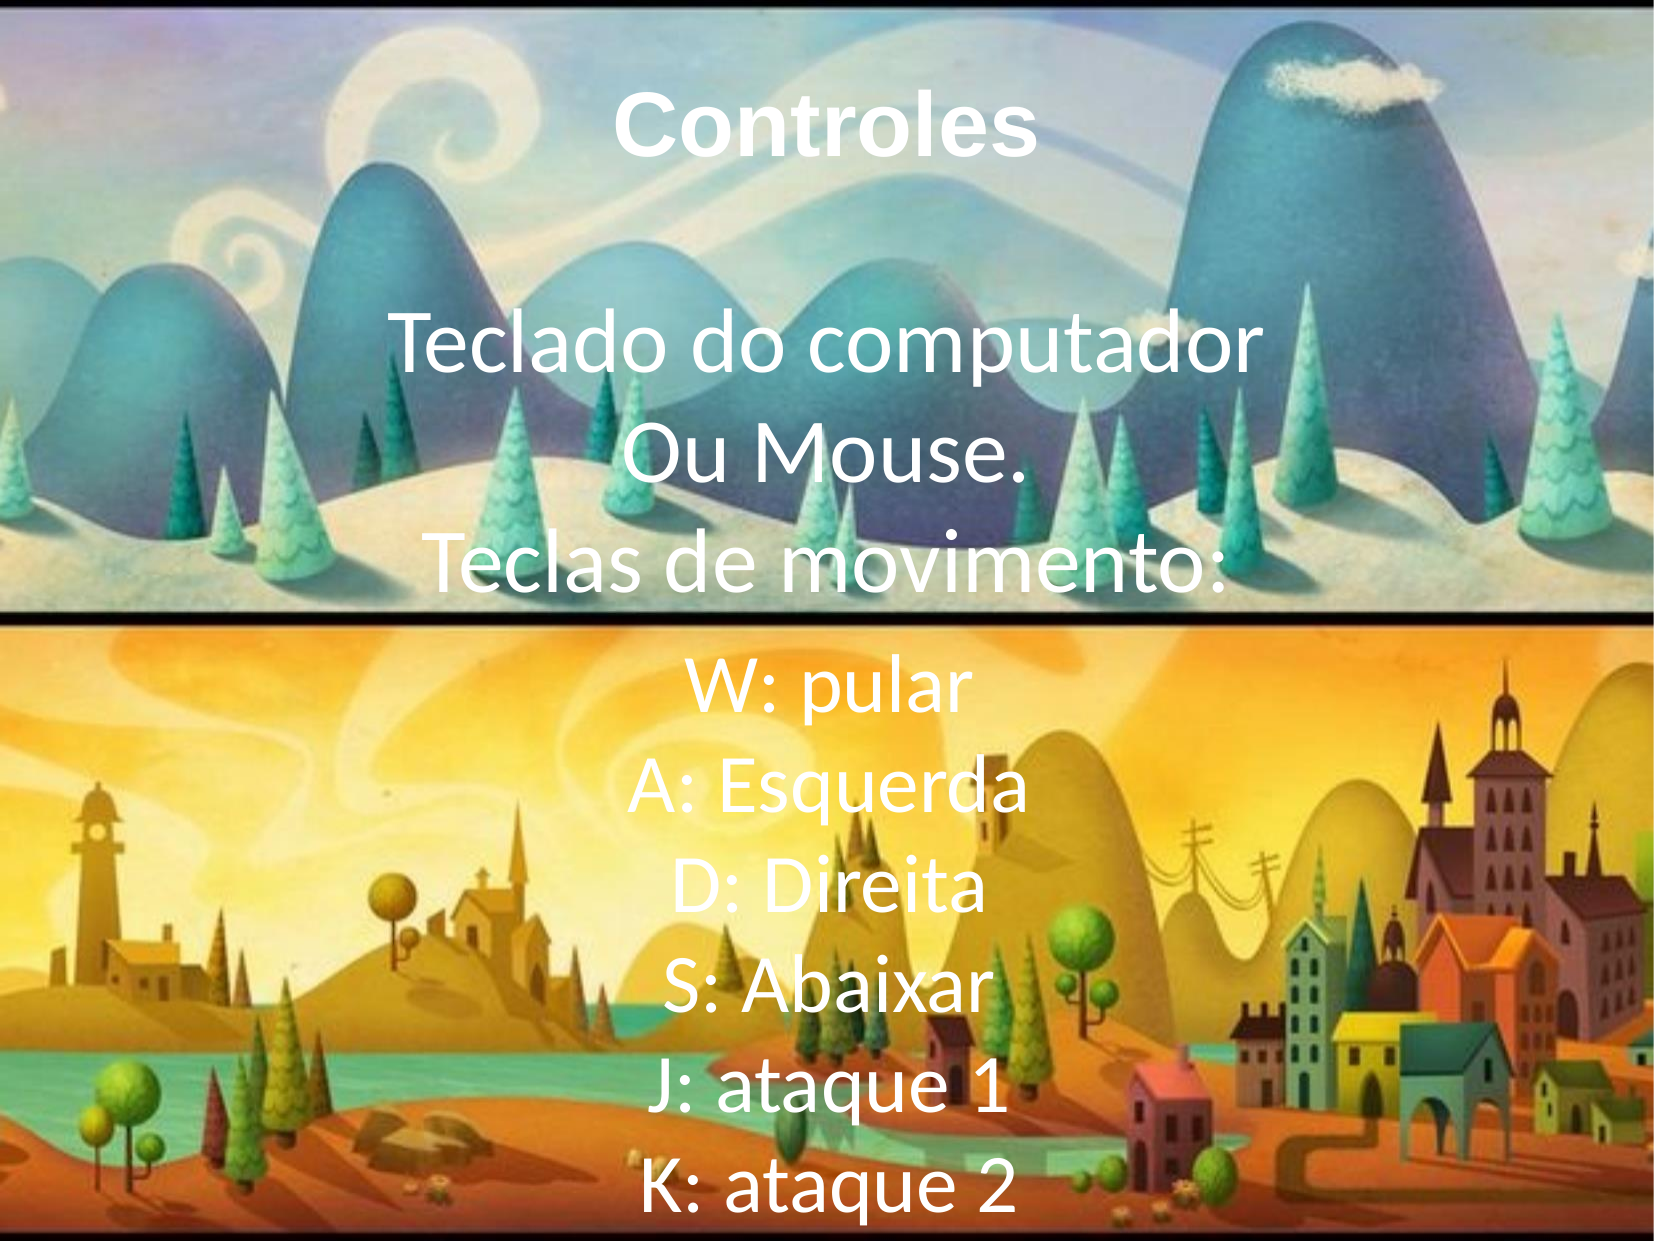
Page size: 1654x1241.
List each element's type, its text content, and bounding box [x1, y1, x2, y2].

text_box Teclado do computador Ou Mouse. Teclas de movimento: [70, 265, 1583, 619]
title Controles [82, 49, 1571, 257]
picture [0, 0, 1654, 1241]
text_box W: pular A: Esquerda D: Direita S: Abaixar J: ataque 1 K: ataque 2 L: ataque 3 [76, 613, 1583, 1241]
